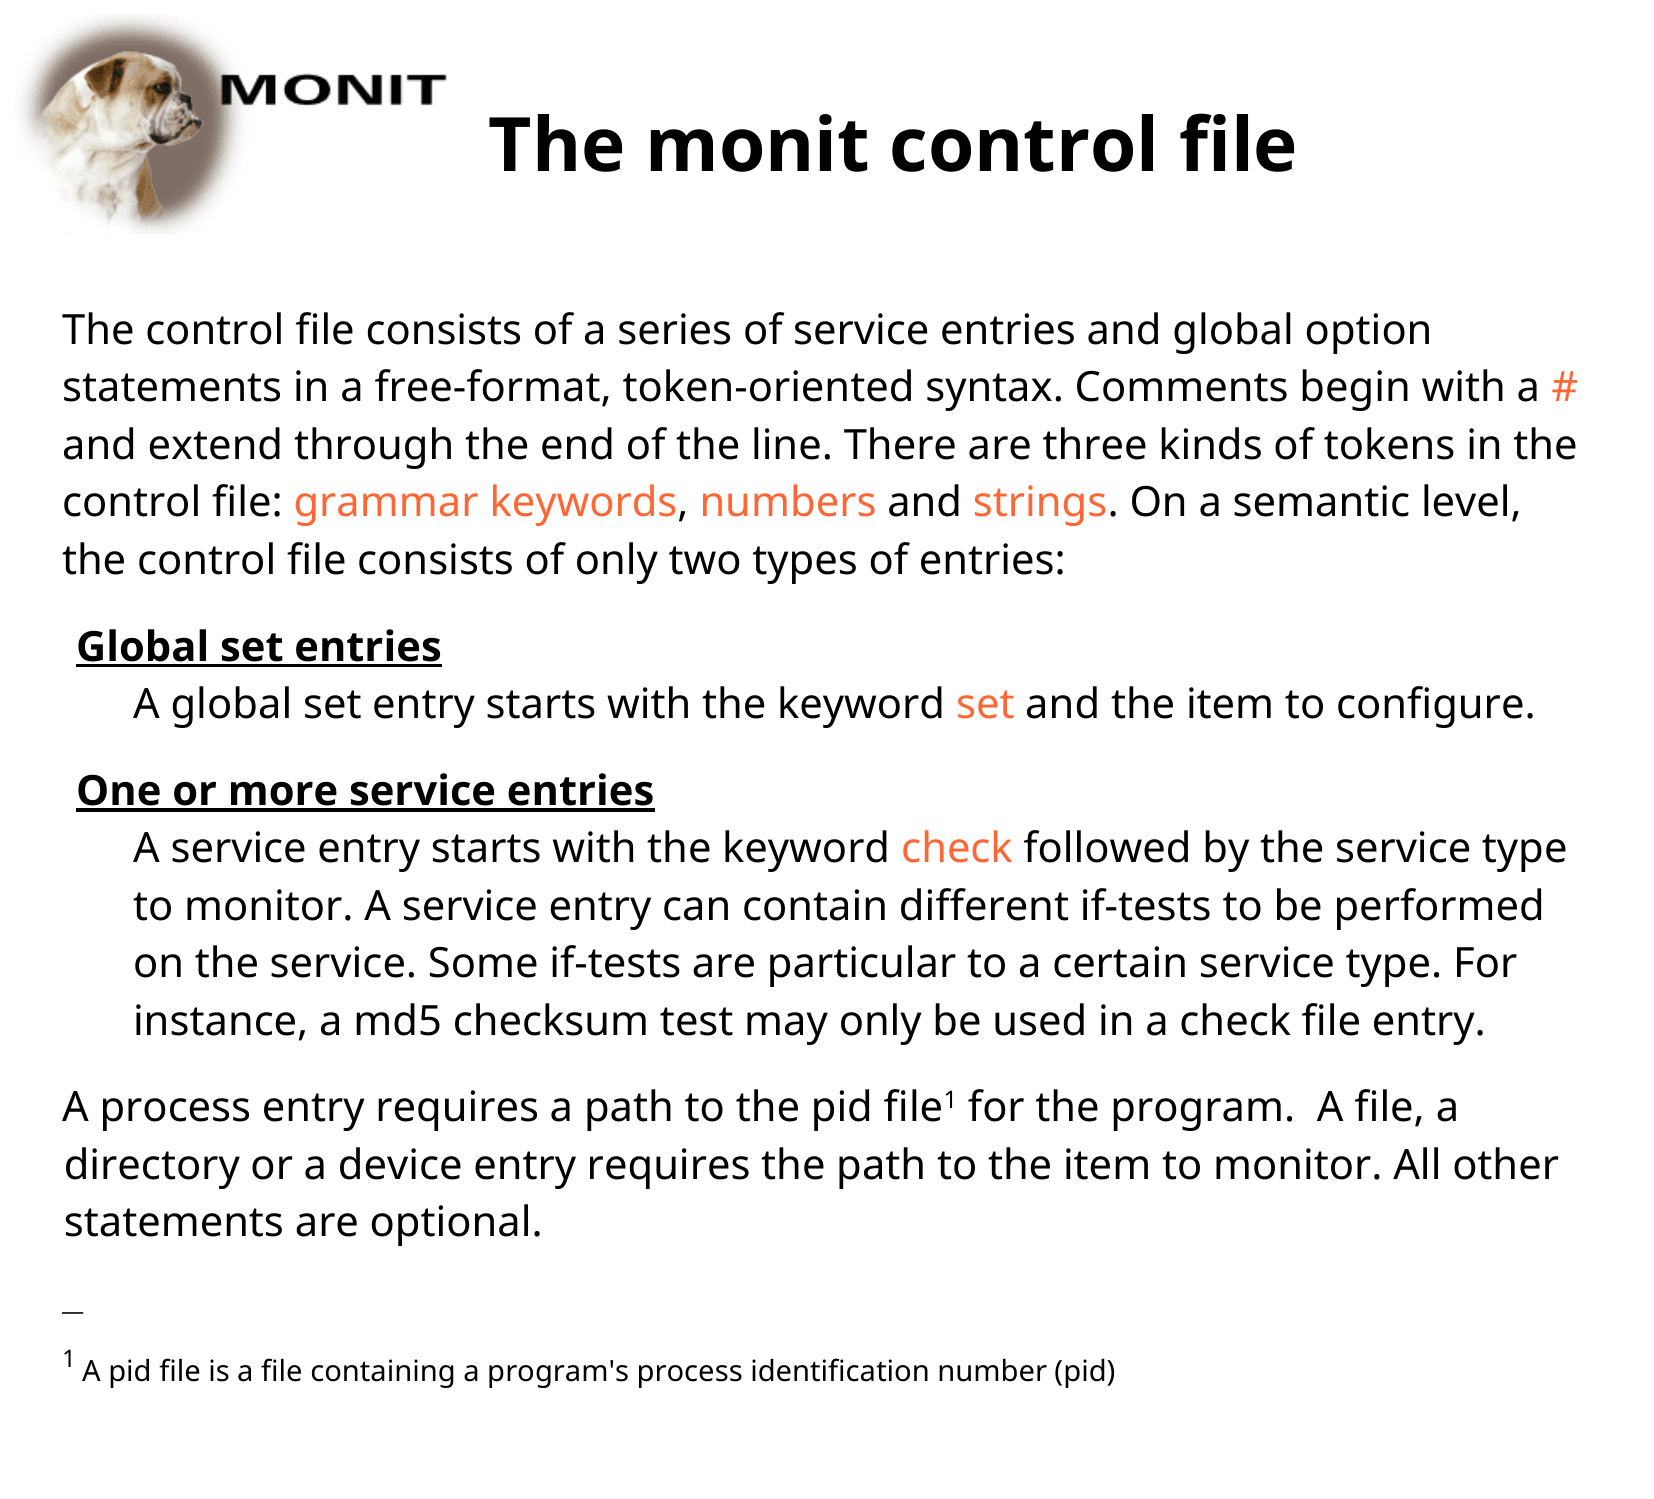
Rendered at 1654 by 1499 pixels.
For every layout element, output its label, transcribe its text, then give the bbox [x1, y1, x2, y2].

list The control file consists of a series of service entries and global option statements in a free-format, token-oriented syntax. Comments begin with a # and extend through the end of the line. There are three kinds of tokens in the control file: grammar keywords, numbers and strings. On a semantic level, the control file consists of only two types of entries: Global set entries A global set entry starts with the keyword set and the item to configure. One or more service entries A service entry starts with the keyword check followed by the service type to monitor. A service entry can contain different if-tests to be performed on the service. Some if-tests are particular to a certain service type. For instance, a md5 checksum test may only be used in a check file entry. A process entry requires a path to the pid file1 for the program. A file, a directory or a device entry requires the path to the item to monitor. All other statements are optional. __ 1 A pid file is a file containing a program's process identification number (pid) [62, 299, 1583, 1499]
title The monit control file [508, 73, 1280, 211]
picture [14, 14, 448, 234]
